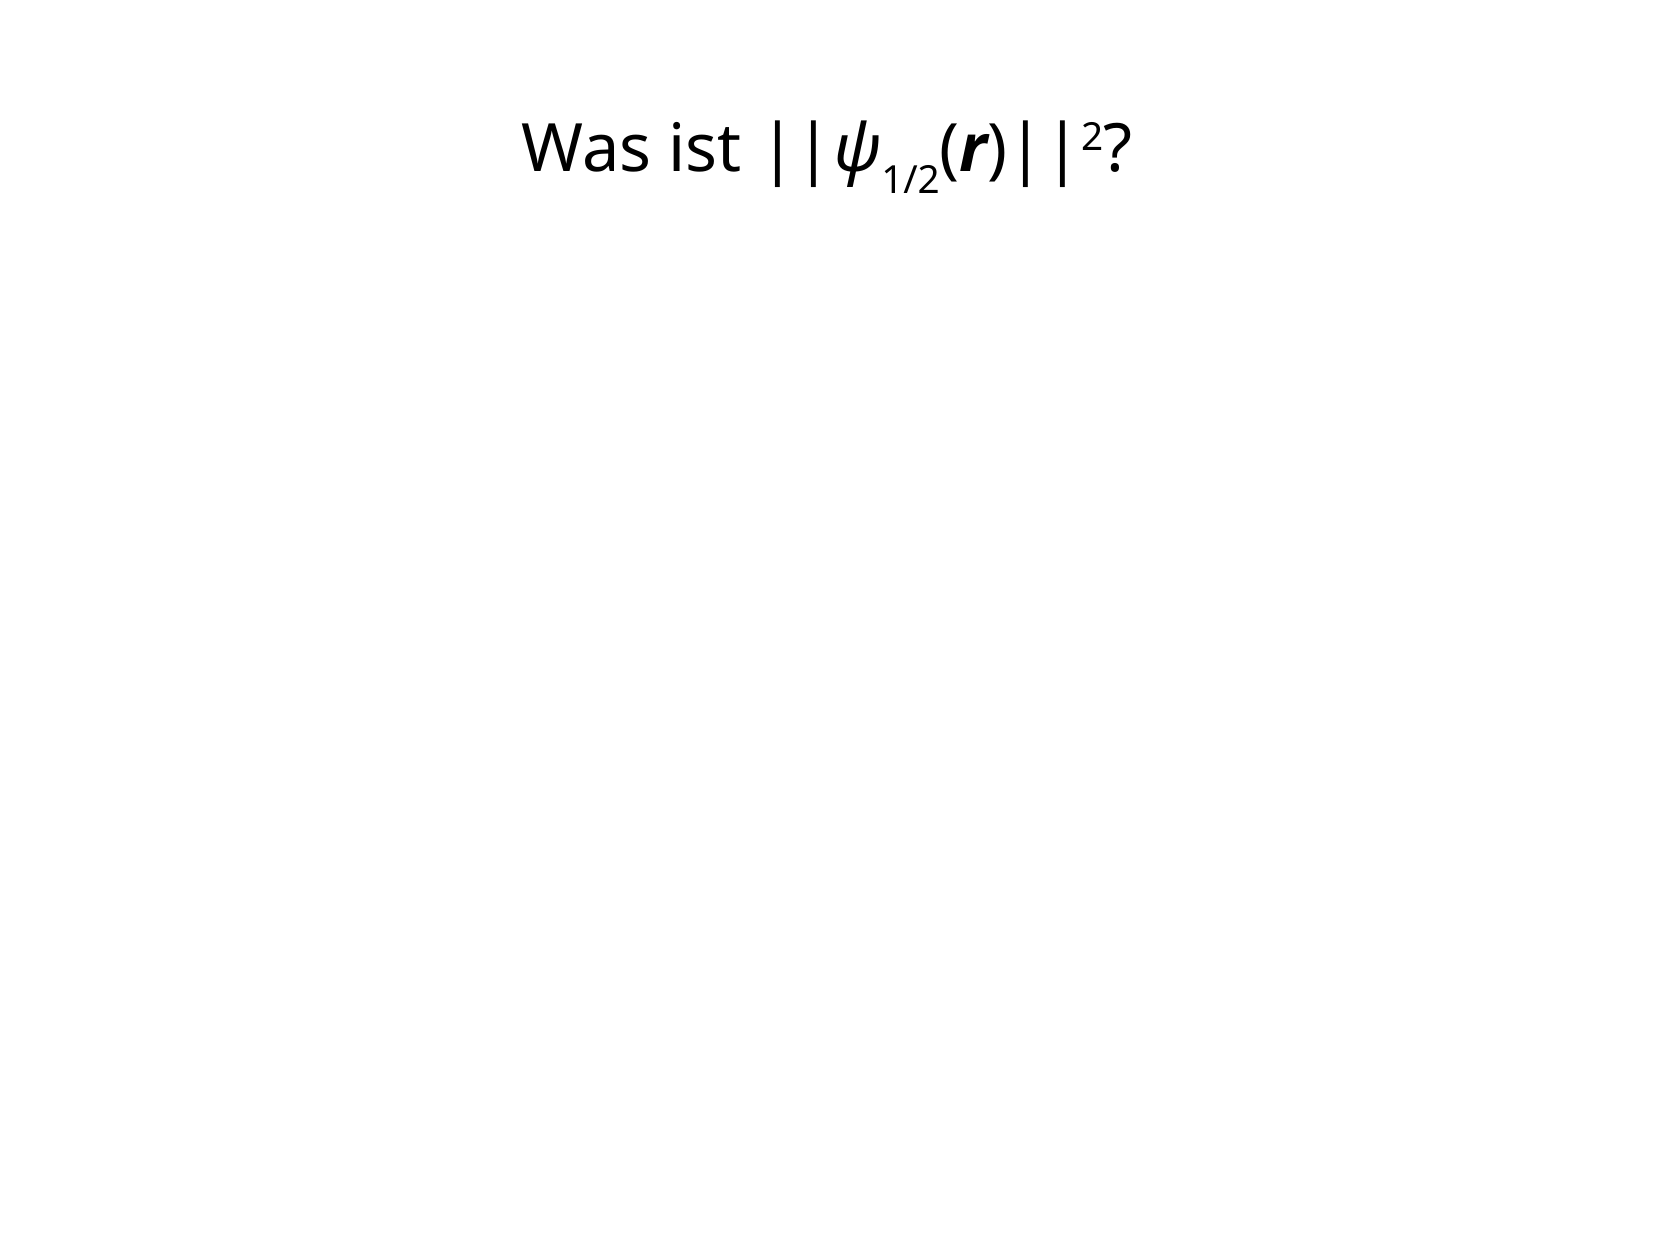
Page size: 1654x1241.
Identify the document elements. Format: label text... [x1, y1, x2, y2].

title Was ist ||ψ1/2(r)||2? [82, 49, 1571, 257]
